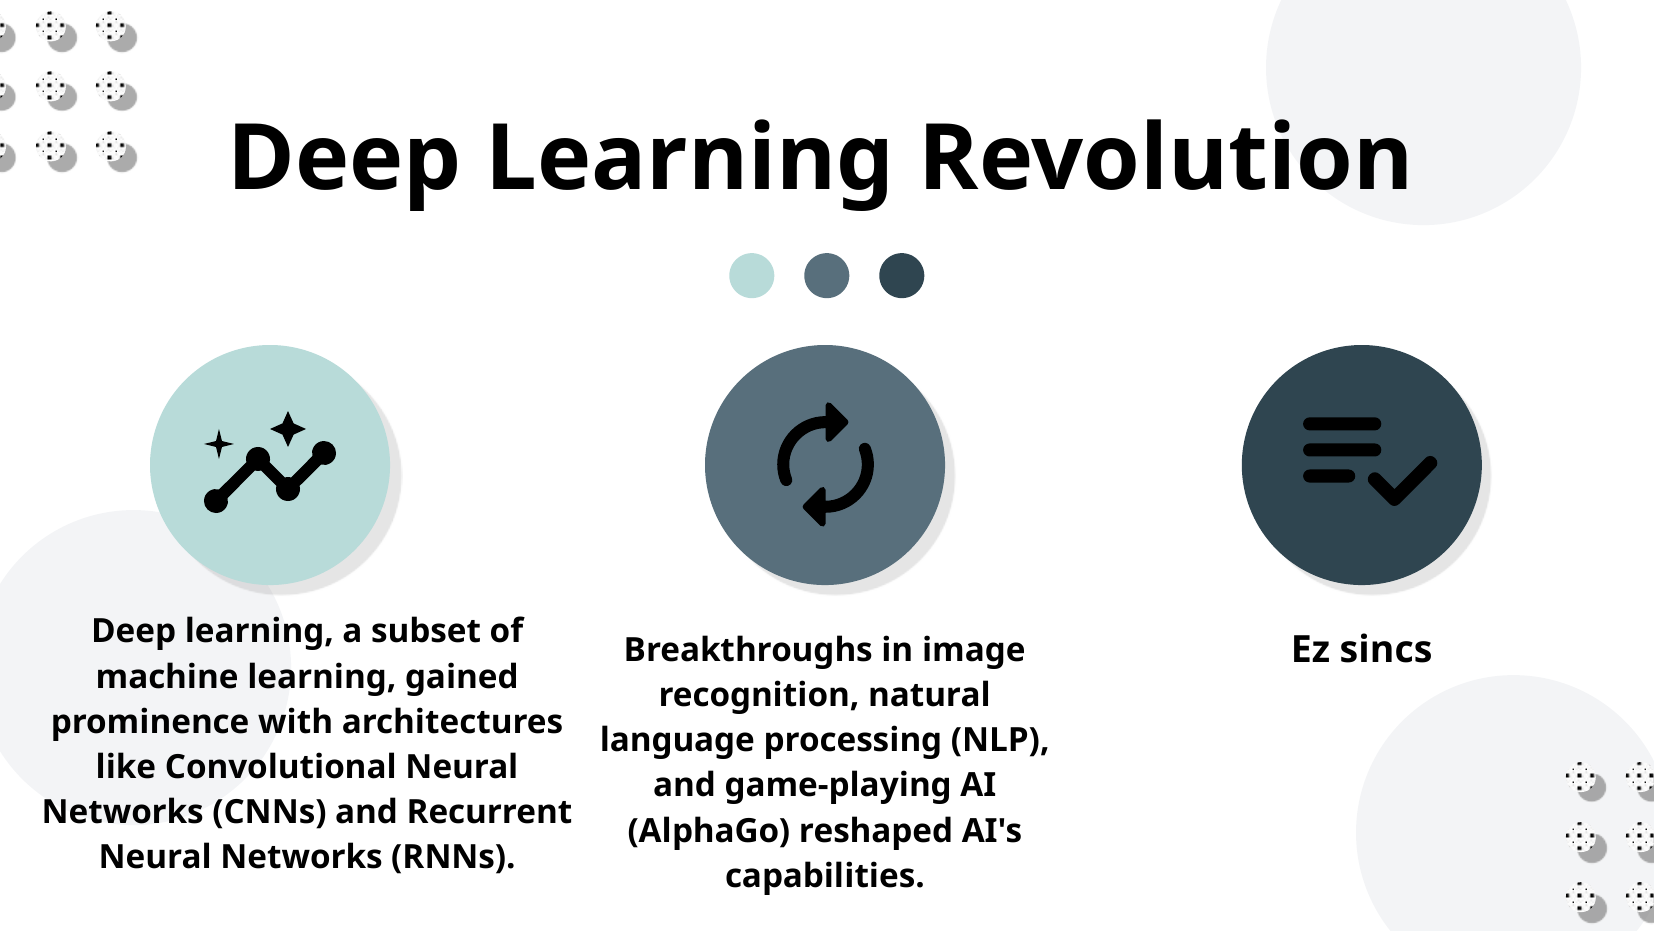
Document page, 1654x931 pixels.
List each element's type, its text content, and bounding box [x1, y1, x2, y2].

picture [0, 14, 6, 39]
picture [1565, 882, 1596, 913]
picture [95, 11, 126, 42]
picture [1565, 822, 1596, 853]
picture [1625, 882, 1654, 913]
picture [35, 11, 66, 42]
picture [750, 388, 902, 541]
picture [1625, 762, 1654, 793]
picture [1286, 375, 1450, 538]
text_box [804, 253, 850, 299]
text_box Deep learning, a subset of machine learning, gained prominence with architectures like Convolutional Neural Networks (CNNs) and Recurrent Neural Networks (RNNs). [15, 600, 601, 931]
picture [100, 71, 122, 76]
text_box [705, 345, 946, 586]
title Deep Learning Revolution [76, 76, 1565, 233]
picture [195, 390, 346, 541]
picture [1625, 822, 1654, 853]
picture [35, 71, 66, 102]
picture [35, 131, 67, 162]
picture [0, 74, 6, 99]
picture [1565, 762, 1596, 793]
text_box Ez sincs [1256, 615, 1467, 681]
text_box [1241, 345, 1482, 586]
text_box [729, 253, 775, 299]
text_box [879, 253, 925, 299]
text_box Breakthroughs in image recognition, natural language processing (NLP), and game-playing AI (AlphaGo) reshaped AI's capabilities. [562, 618, 1088, 931]
text_box [150, 345, 391, 586]
picture [0, 134, 7, 159]
